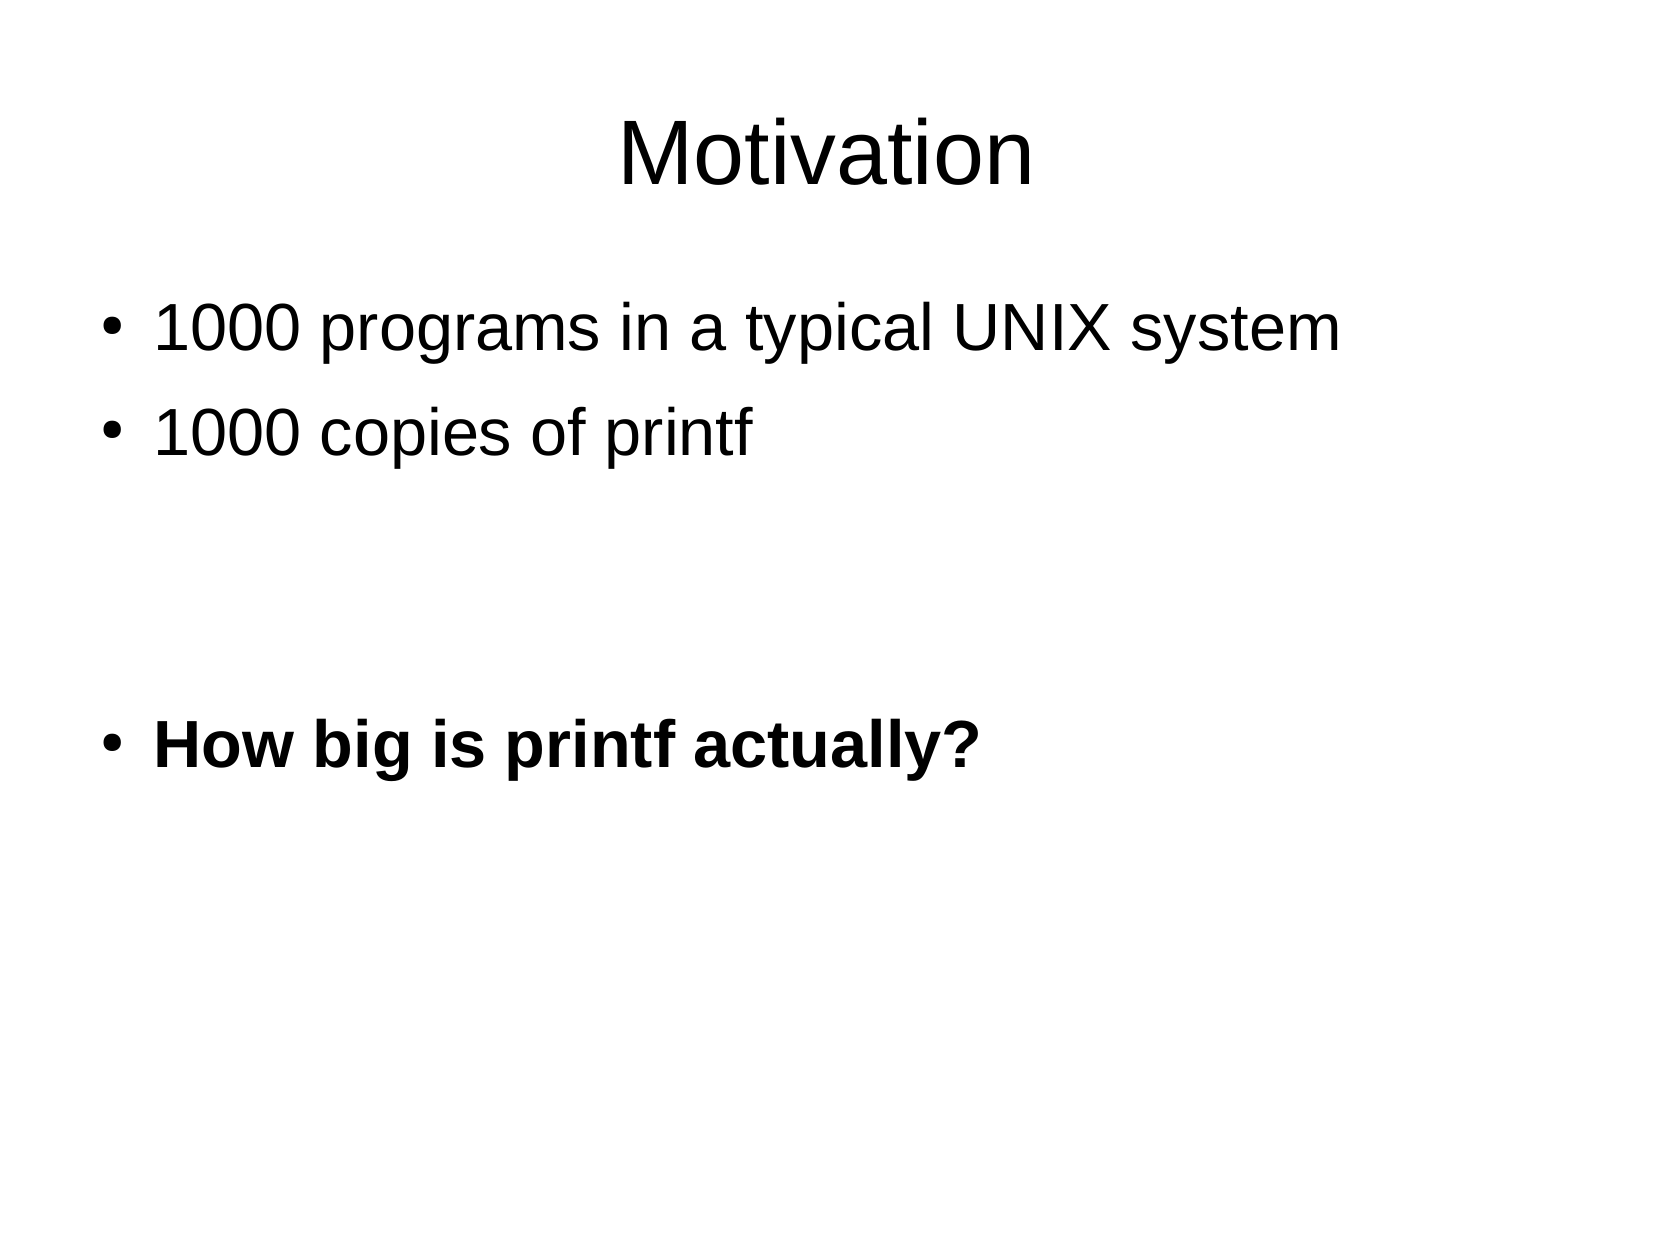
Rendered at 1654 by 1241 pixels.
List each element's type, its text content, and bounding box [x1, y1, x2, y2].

list 1000 programs in a typical UNIX system 1000 copies of printf How big is printf actually? [82, 290, 1571, 1010]
title Motivation [82, 49, 1571, 257]
